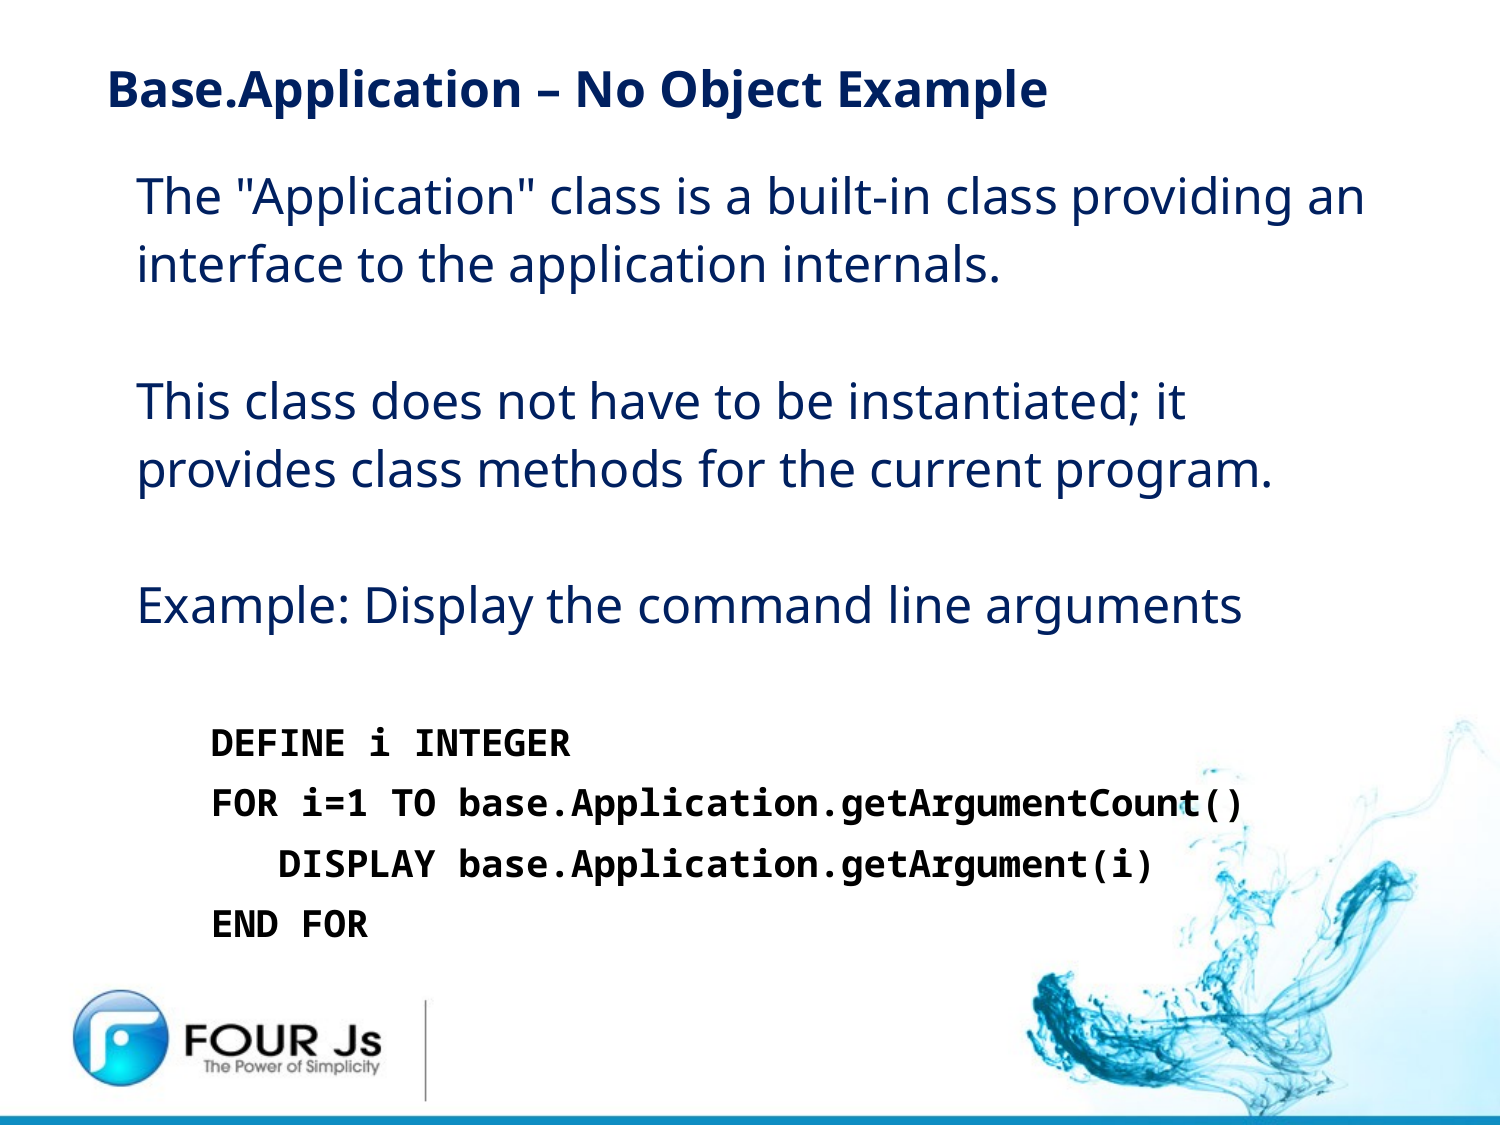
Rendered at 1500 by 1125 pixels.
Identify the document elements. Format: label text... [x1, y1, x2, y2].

text_box The "Application" class is a built-in class providing an interface to the application internals. This class does not have to be instantiated; it provides class methods for the current program. Example: Display the command line arguments DEFINE i INTEGER FOR i=1 TO base.Application.getArgumentCount() DISPLAY base.Application.getArgument(i) END FOR [121, 153, 1383, 846]
picture [0, 0, 1500, 1122]
title Base.Application – No Object Example [106, 35, 1388, 142]
